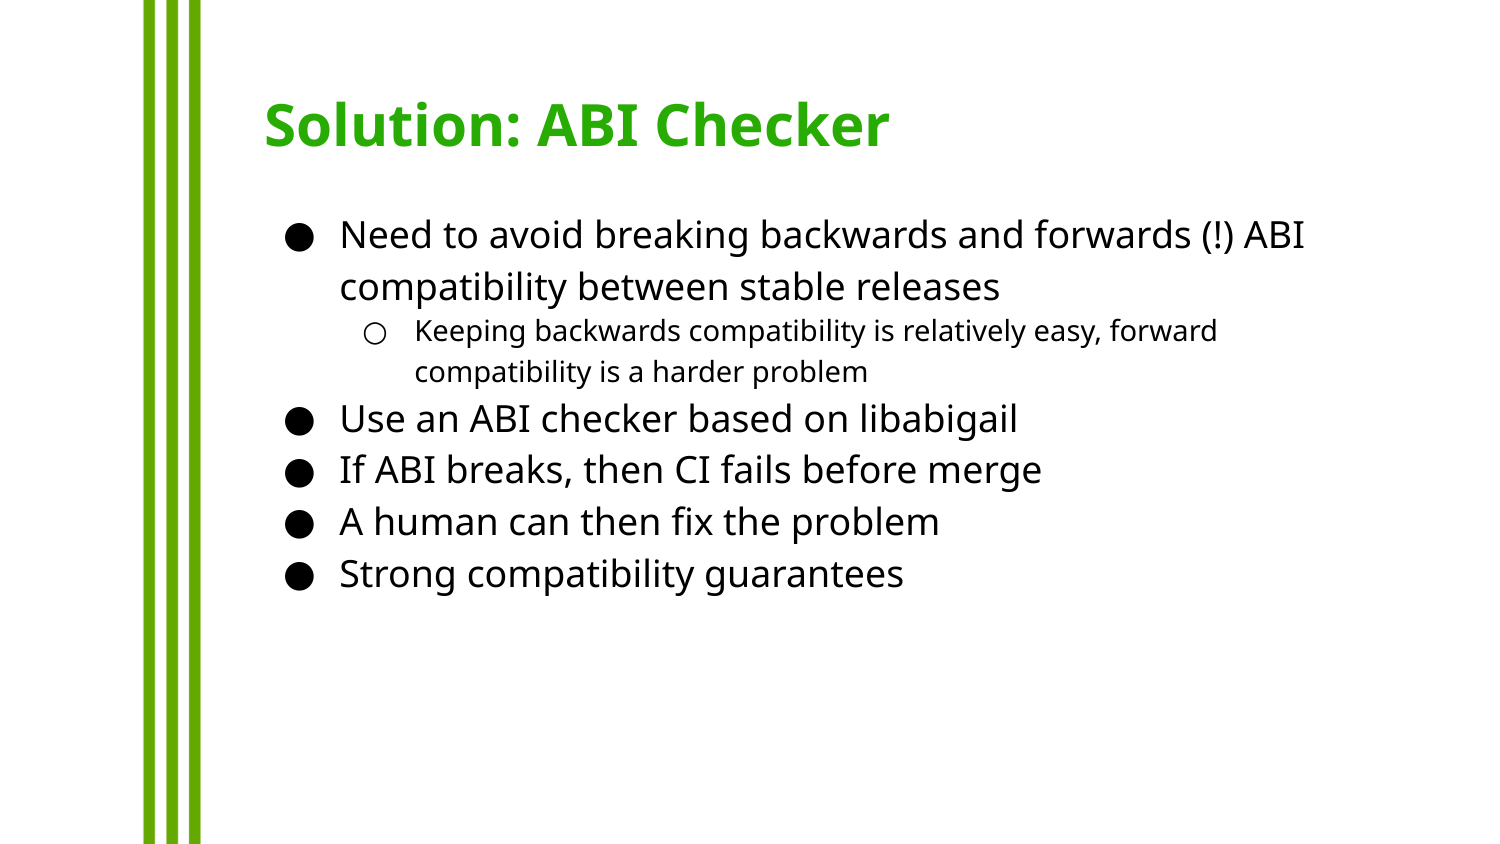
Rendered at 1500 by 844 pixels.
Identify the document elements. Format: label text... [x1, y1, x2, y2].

list Need to avoid breaking backwards and forwards (!) ABI compatibility between stable releases Keeping backwards compatibility is relatively easy, forward compatibility is a harder problem Use an ABI checker based on libabigail If ABI breaks, then CI fails before merge A human can then fix the problem Strong compatibility guarantees [249, 189, 1390, 750]
title Solution: ABI Checker [249, 72, 1390, 189]
picture [0, 0, 532, 844]
